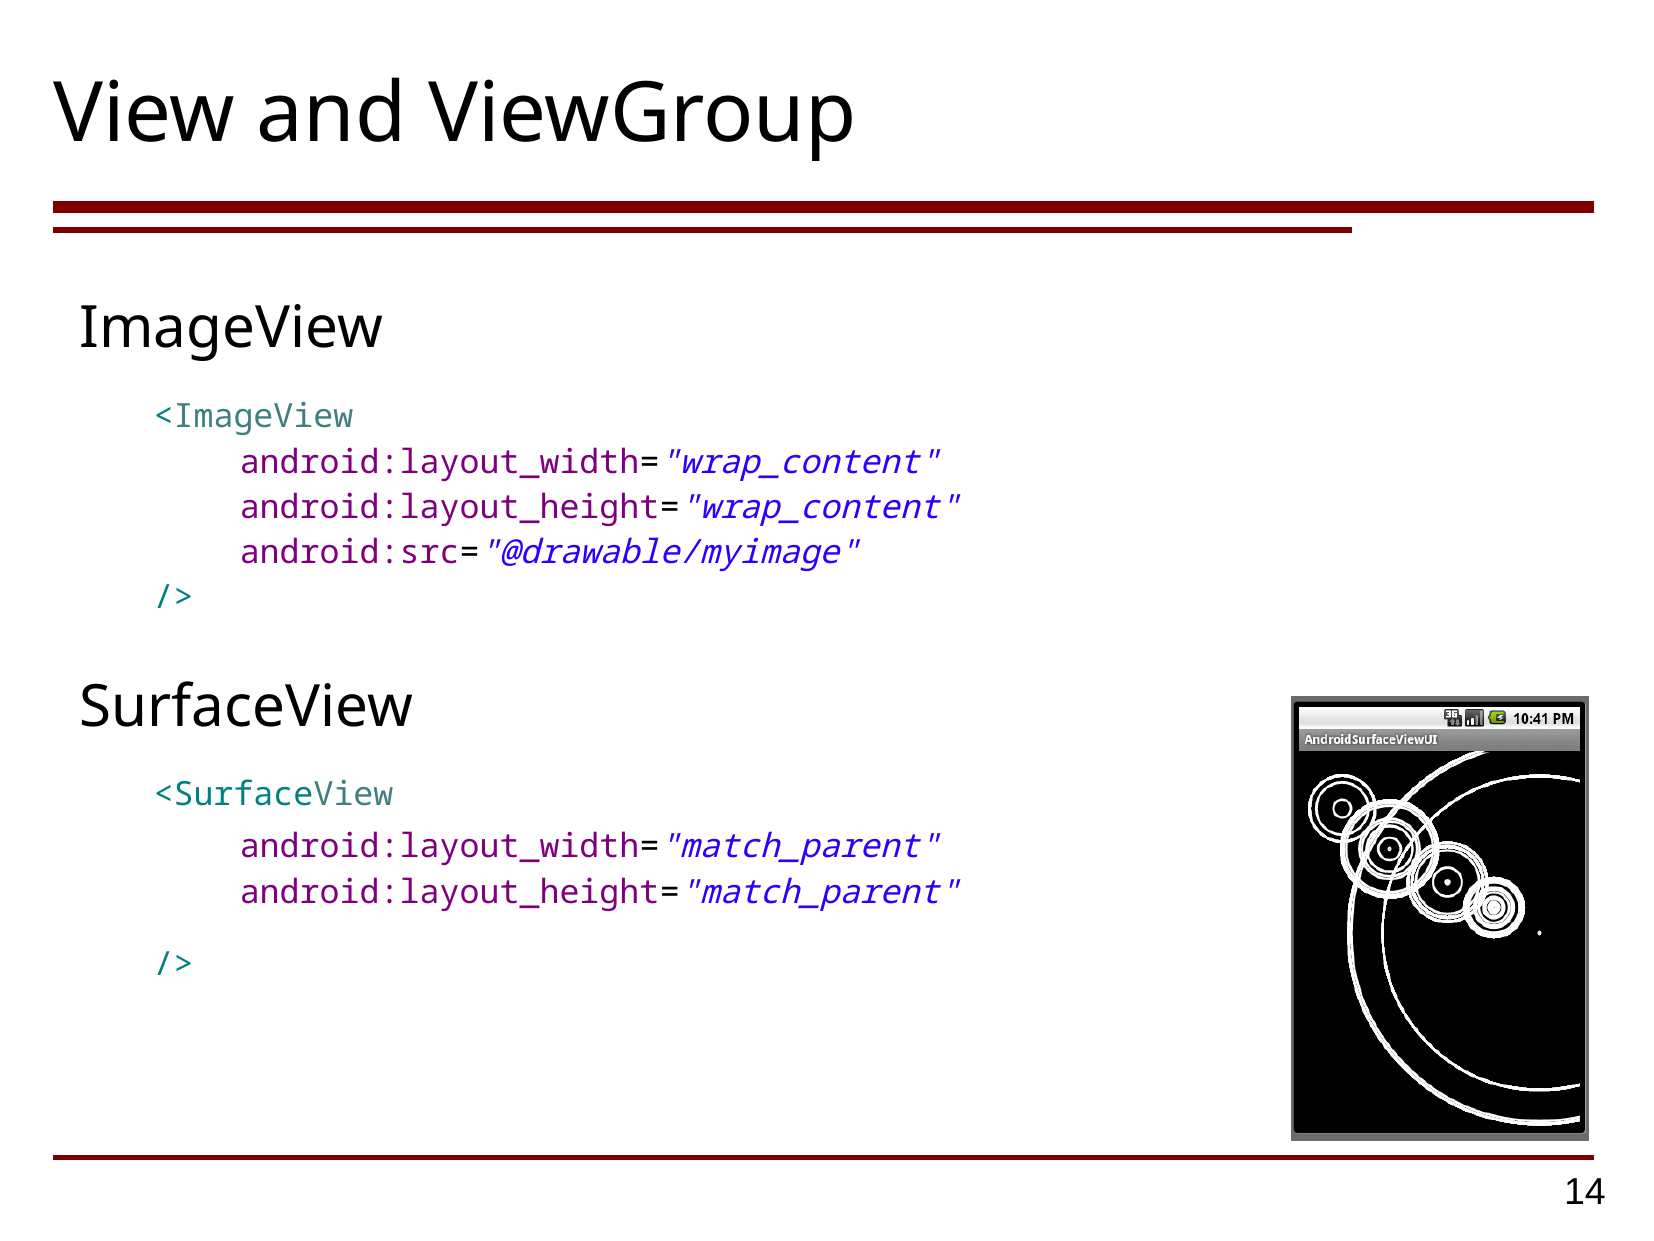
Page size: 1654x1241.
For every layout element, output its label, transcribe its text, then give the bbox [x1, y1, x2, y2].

text_box ImageView <ImageView android:layout_width="wrap_content" android:layout_height="wrap_content" android:src="@drawable/myimage" /> SurfaceView <SurfaceView android:layout_width="match_parent" android:layout_height="match_parent" /> [64, 277, 975, 965]
subtitle View and ViewGroup [53, 48, 1542, 172]
picture [1291, 696, 1589, 1141]
text_box <número> [35, 1163, 1654, 1221]
